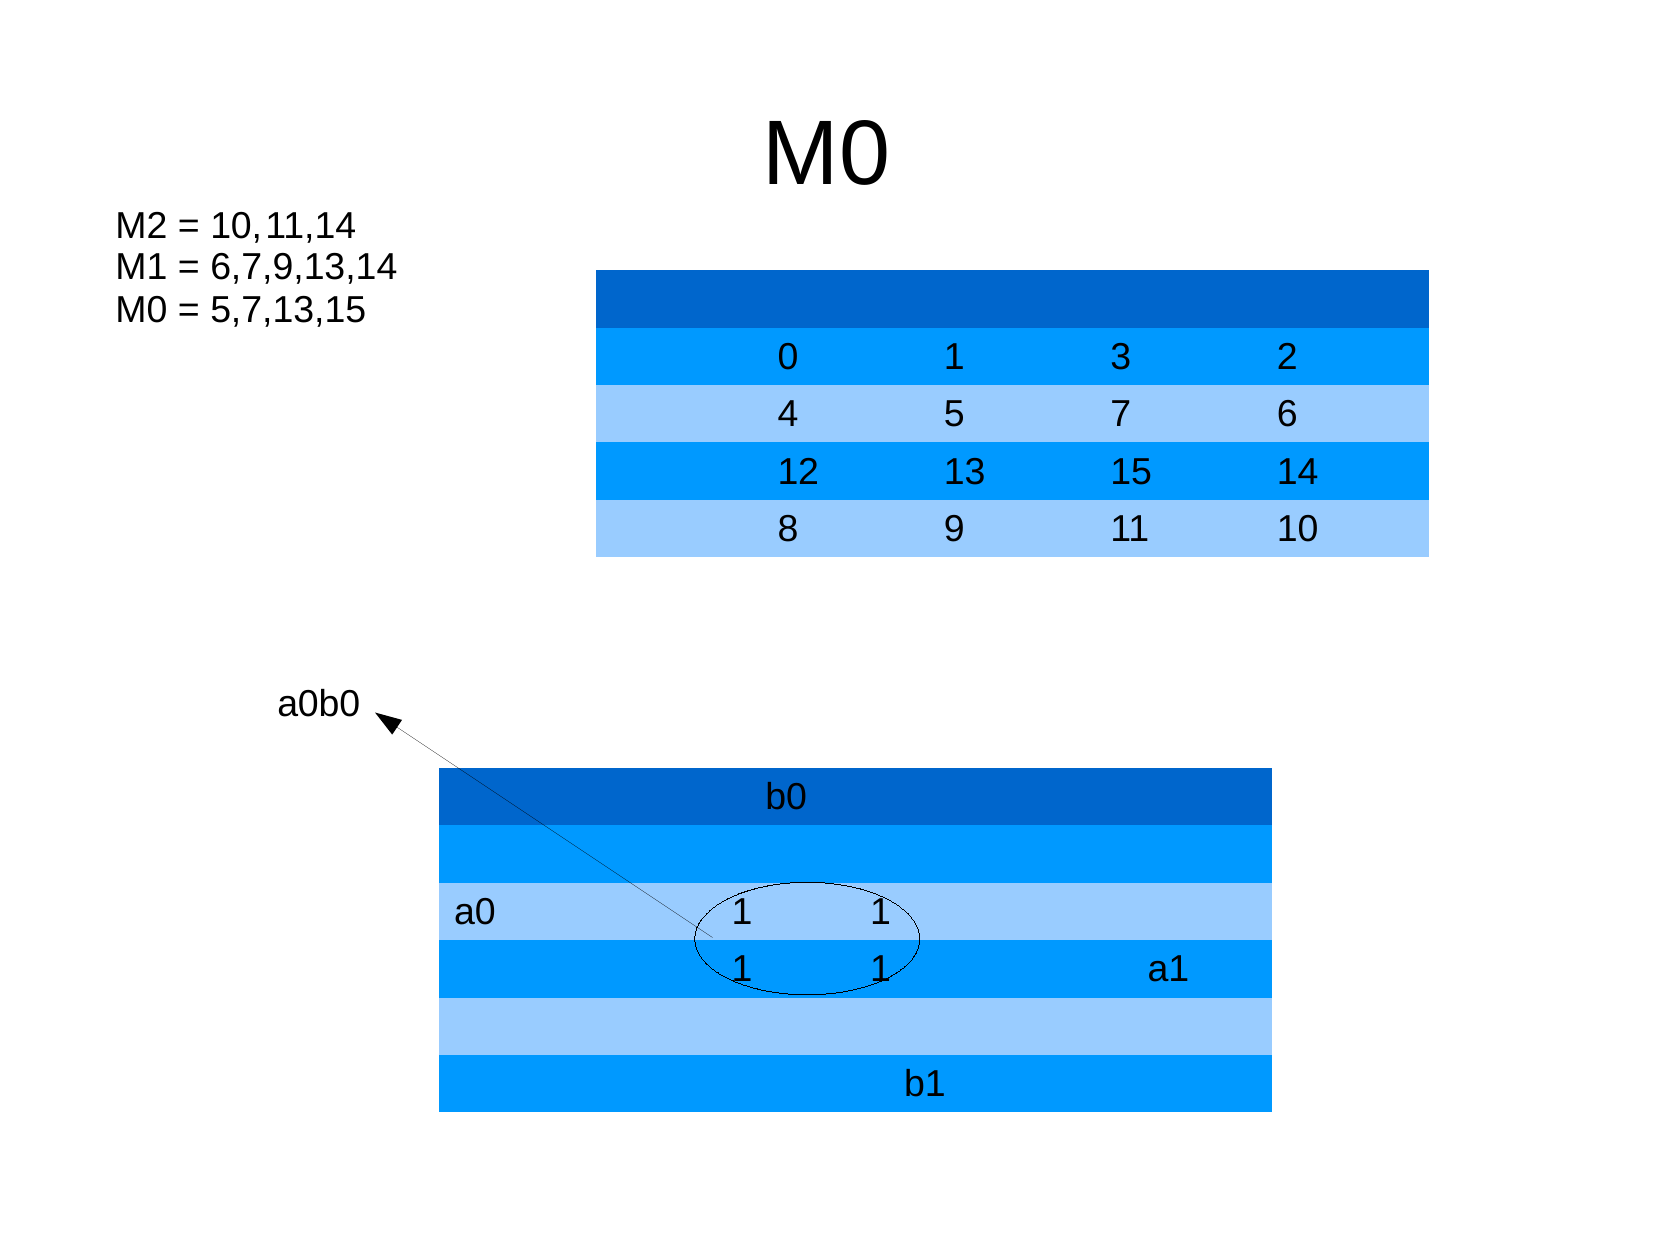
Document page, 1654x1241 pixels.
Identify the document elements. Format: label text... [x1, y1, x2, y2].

table_cell 1 [929, 328, 1096, 385]
table_cell [717, 1055, 856, 1112]
table_header [929, 270, 1096, 328]
table_cell 11 [1096, 500, 1262, 557]
table_cell 8 [763, 500, 929, 557]
title M0 [82, 56, 1571, 250]
table_header [1133, 768, 1272, 825]
table_cell 4 [763, 385, 929, 442]
text_box a0b0 [262, 675, 376, 732]
table_cell [578, 849, 629, 883]
table_header b0 [717, 768, 856, 825]
table_cell [578, 940, 717, 998]
table_cell 10 [1262, 500, 1429, 557]
table_header [1096, 270, 1262, 328]
table_cell 1 [717, 883, 856, 940]
table_cell [1133, 1055, 1272, 1112]
table_header [596, 270, 763, 328]
table_cell 1 [717, 940, 856, 998]
table_cell [596, 328, 763, 385]
table_cell [596, 500, 763, 557]
table_cell [717, 825, 856, 883]
table_header [460, 768, 578, 825]
table_cell [1133, 883, 1272, 940]
table_cell [994, 883, 1133, 940]
table_cell [856, 825, 994, 883]
table_cell a1 [1133, 940, 1272, 998]
table_cell [578, 825, 717, 883]
table_cell [994, 1055, 1133, 1112]
table_cell [994, 998, 1133, 1055]
text_box M2 = 10, 11,14 M1 = 6,7,9,13,14 M0 = 5,7,13,15 [100, 196, 413, 338]
table_header [439, 768, 542, 825]
table_cell [439, 998, 578, 1055]
table_cell [994, 825, 1133, 883]
table_cell 1 [856, 940, 994, 998]
table_cell [1133, 998, 1272, 1055]
table_cell [578, 998, 717, 1055]
table_cell 7 [1096, 385, 1262, 442]
table_cell 9 [929, 500, 1096, 557]
table_header [856, 768, 994, 825]
table_cell [546, 825, 578, 847]
table_cell [439, 940, 578, 998]
table_cell [717, 998, 856, 1055]
table_cell 5 [929, 385, 1096, 442]
table_cell b1 [856, 1055, 994, 1112]
table_cell 1 [856, 883, 994, 940]
table_cell 14 [1262, 442, 1429, 500]
table_cell [439, 1055, 578, 1112]
table_cell [1133, 825, 1272, 883]
table_cell 6 [1262, 385, 1429, 442]
table_header [994, 768, 1133, 825]
table_header [763, 270, 929, 328]
table_cell [596, 385, 763, 442]
table_cell 15 [1096, 442, 1262, 500]
table_cell 13 [929, 442, 1096, 500]
table_cell 0 [763, 328, 929, 385]
table_cell [856, 998, 994, 1055]
table_cell [439, 825, 578, 883]
table_cell a0 [439, 883, 578, 940]
table_cell 12 [763, 442, 929, 500]
table_cell [578, 883, 717, 940]
table_header [1262, 270, 1429, 328]
table_cell 3 [1096, 328, 1262, 385]
table_cell 2 [1262, 328, 1429, 385]
table_cell [596, 442, 763, 500]
table_cell [994, 940, 1133, 998]
table_cell [578, 1055, 717, 1112]
table_header [578, 768, 717, 825]
